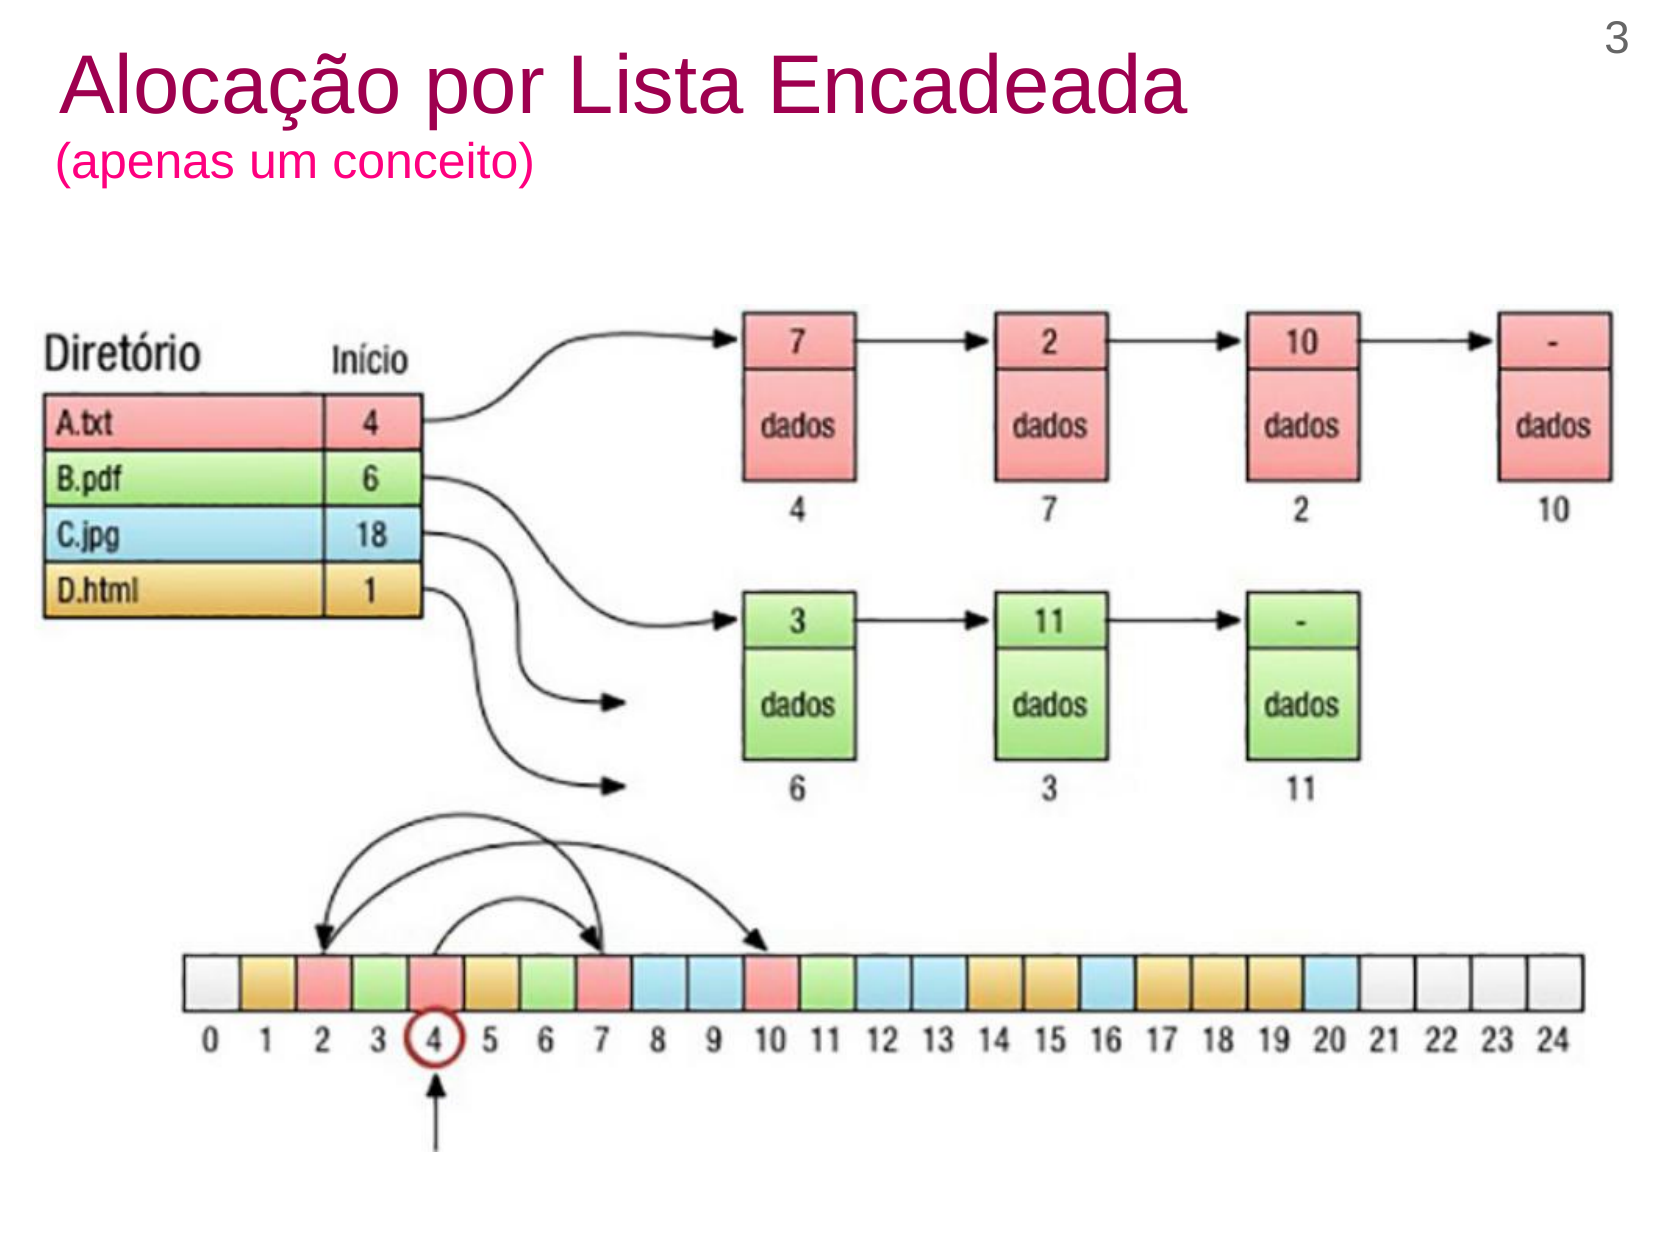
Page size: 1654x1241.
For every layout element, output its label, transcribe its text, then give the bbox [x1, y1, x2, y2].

picture [34, 304, 1619, 1152]
text_box (apenas um conceito) [39, 125, 551, 197]
title Alocação por Lista Encadeada [59, 29, 1595, 148]
